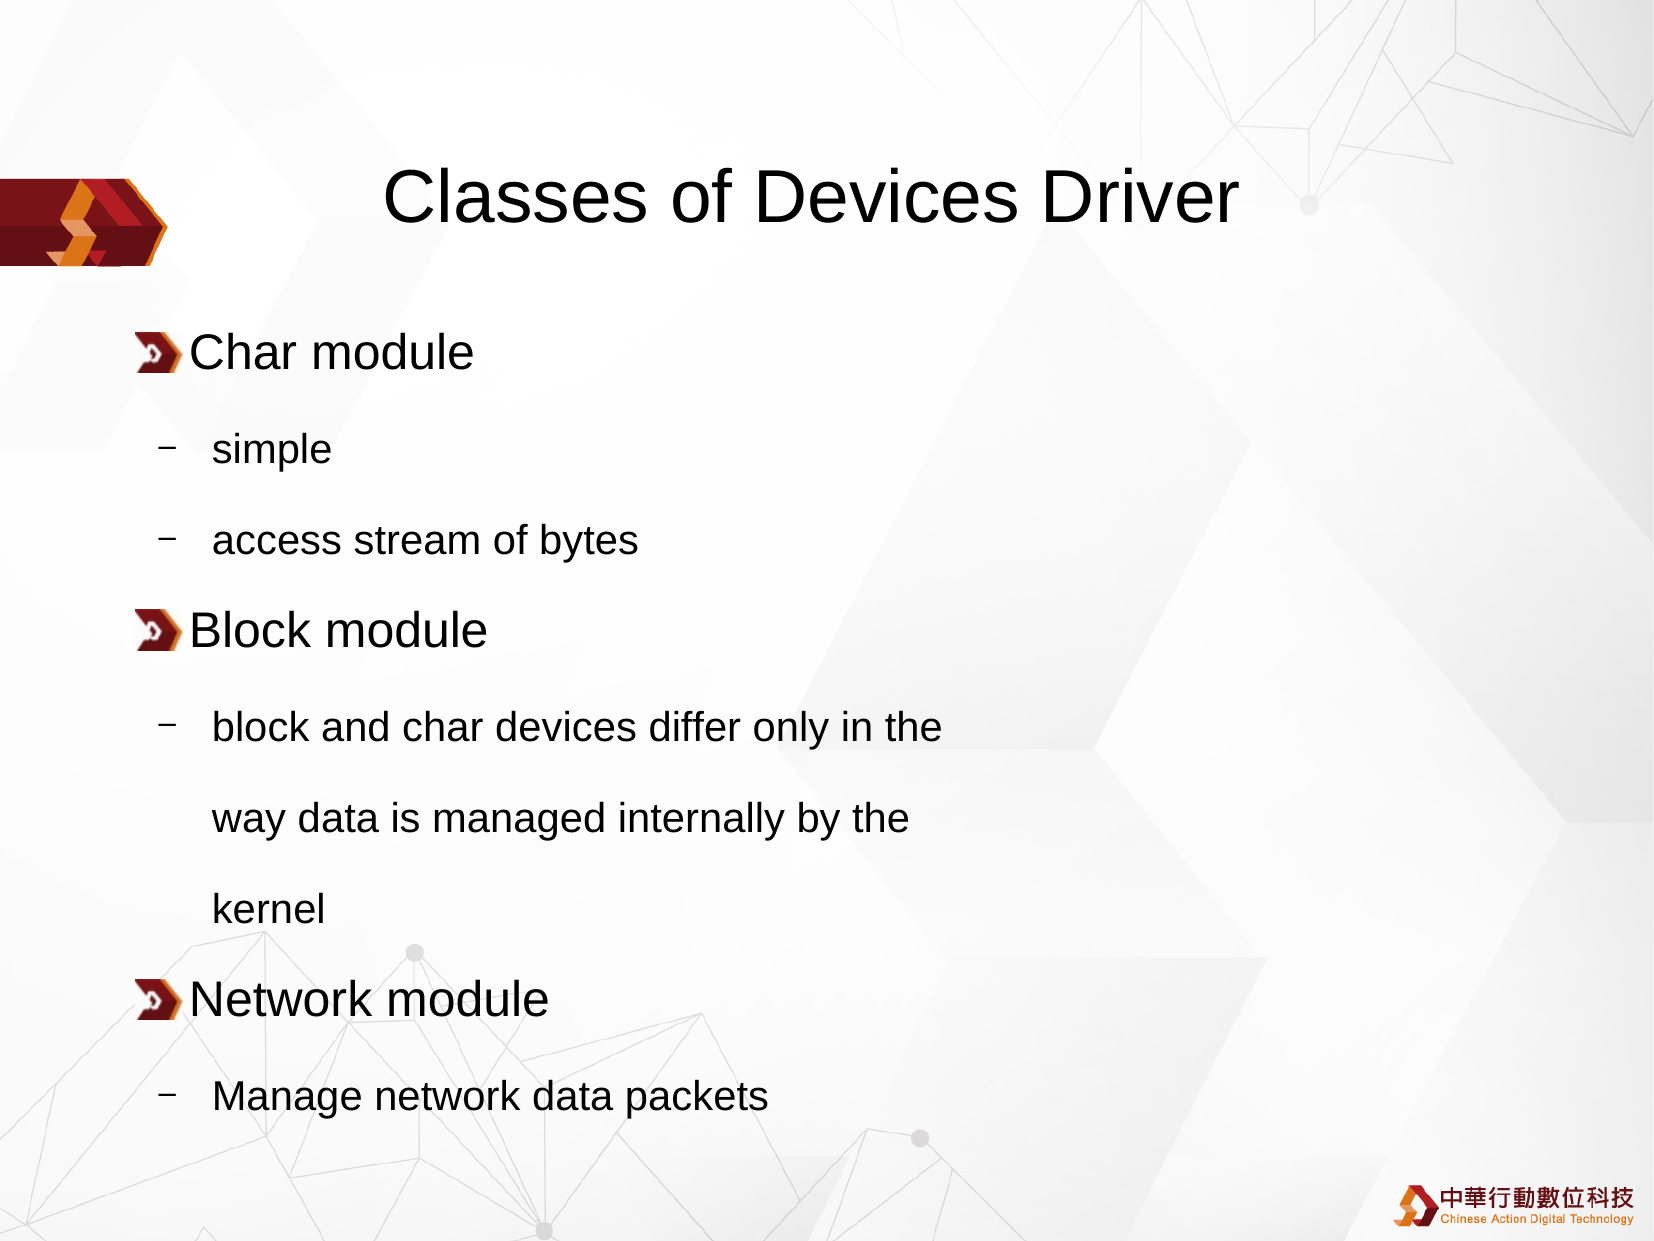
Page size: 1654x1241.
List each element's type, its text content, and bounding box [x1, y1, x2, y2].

picture [0, 0, 1654, 1241]
title Classes of Devices Driver [118, 112, 1506, 281]
list Char module simple access stream of bytes Block module block and char devices differ only in the way data is managed internally by the kernel Network module Manage network data packets [118, 324, 1571, 1146]
